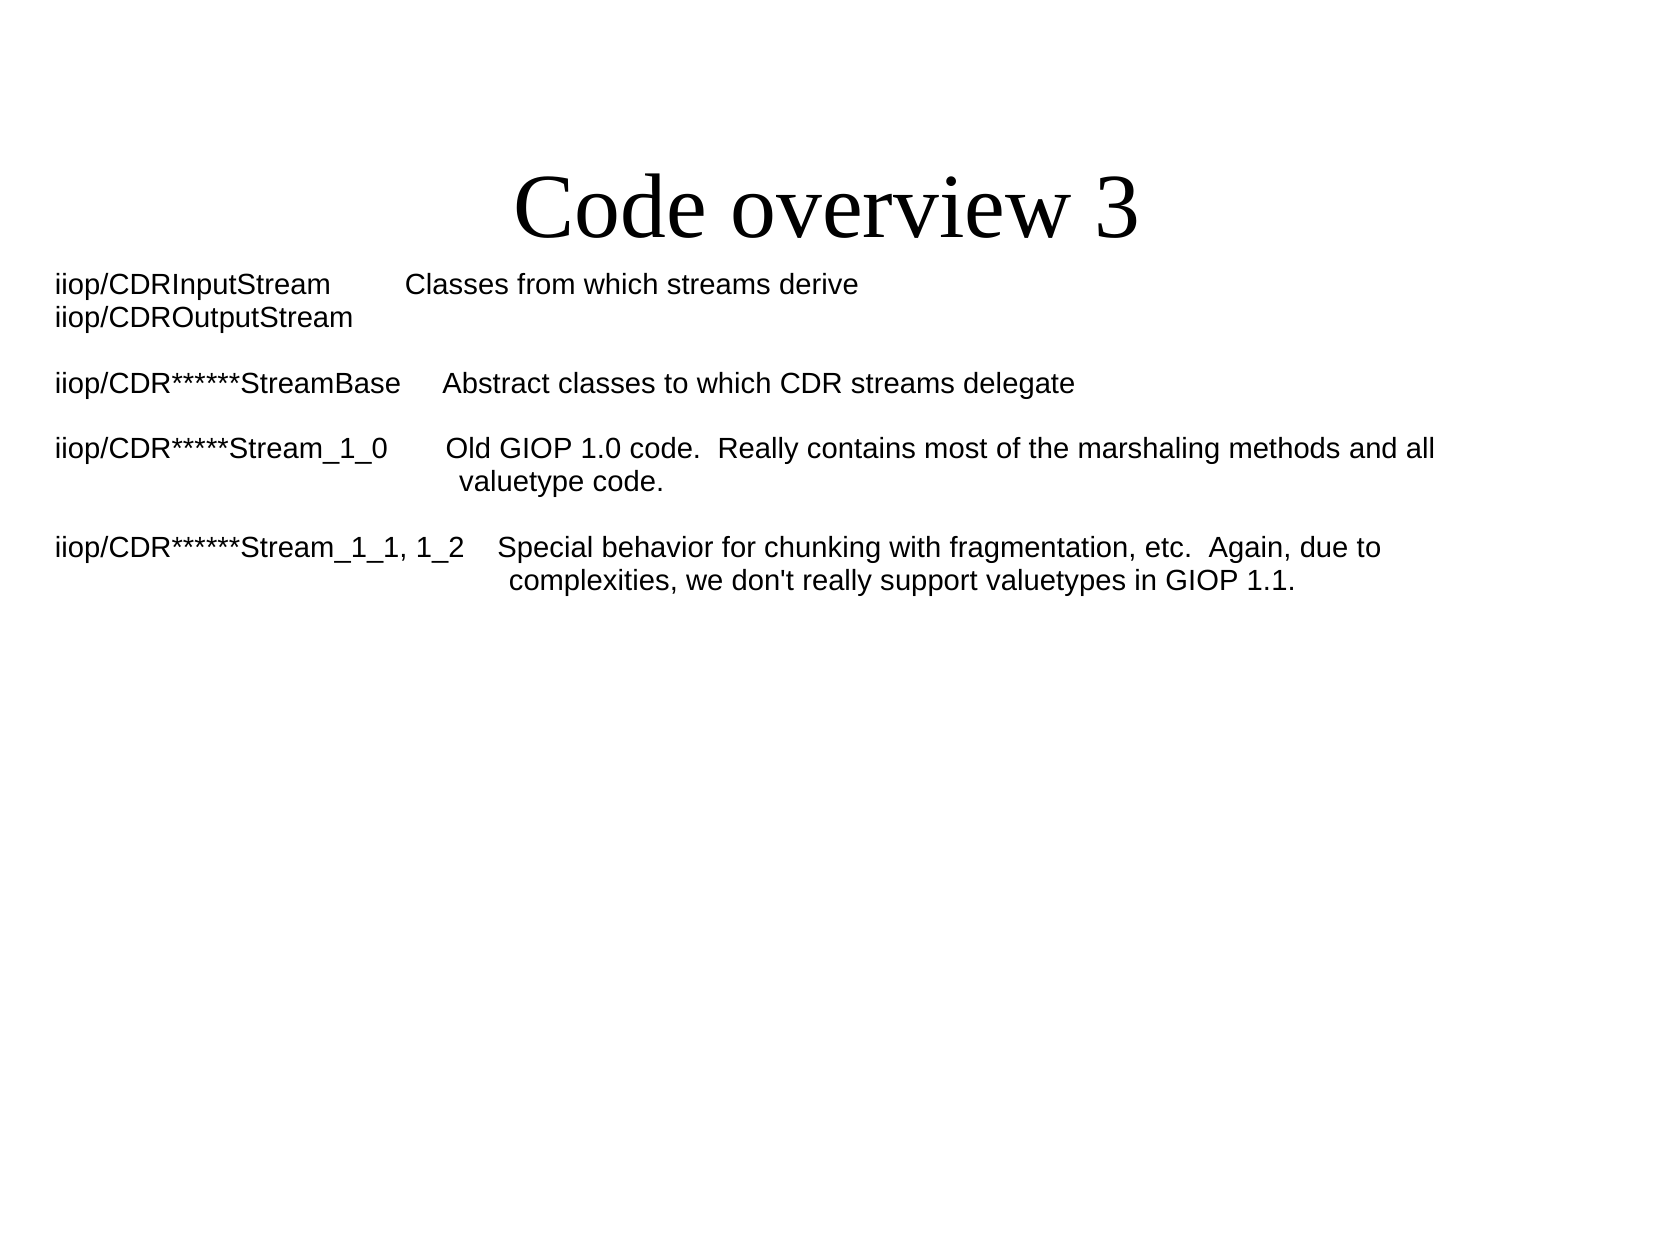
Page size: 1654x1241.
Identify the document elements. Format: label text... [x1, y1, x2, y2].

text_box iiop/CDRInputStream Classes from which streams derive iiop/CDROutputStream iiop/CDR******StreamBase Abstract classes to which CDR streams delegate iiop/CDR*****Stream_1_0 Old GIOP 1.0 code. Really contains most of the marshaling methods and all valuetype code. iiop/CDR******Stream_1_1, 1_2 Special behavior for chunking with fragmentation, etc. Again, due to complexities, we don't really support valuetypes in GIOP 1.1. [54, 268, 1576, 707]
title Code overview 3 [121, 102, 1534, 268]
